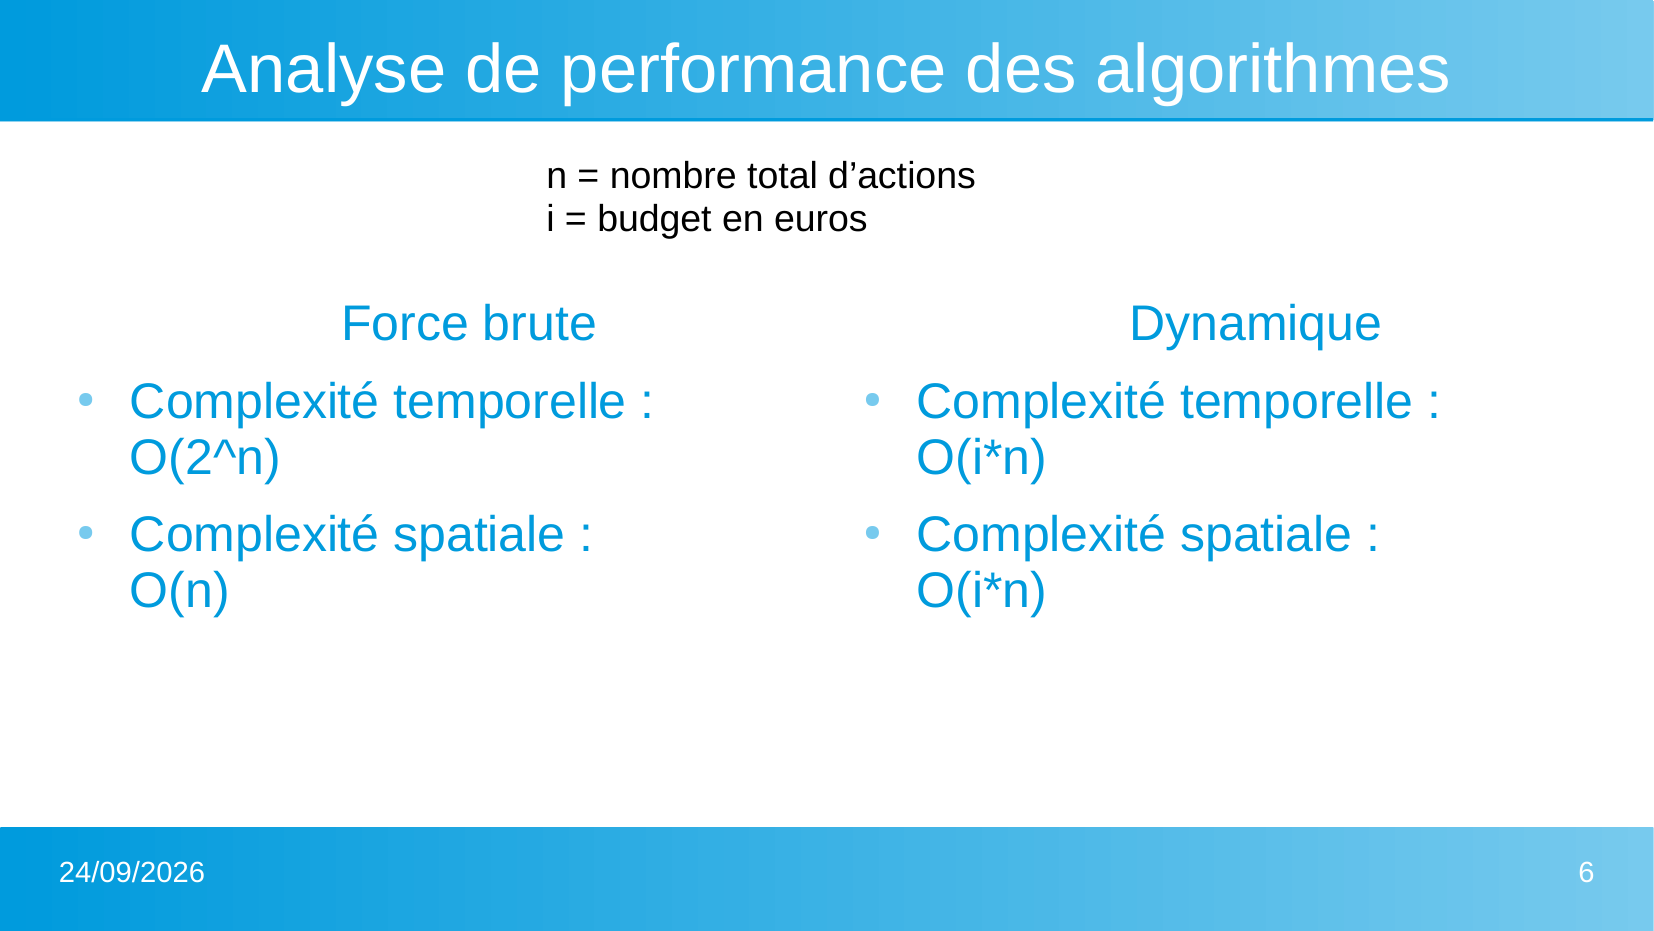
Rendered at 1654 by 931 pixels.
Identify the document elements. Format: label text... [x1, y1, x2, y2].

list Dynamique Complexité temporelle : O(i*n) Complexité spatiale : O(i*n) [845, 295, 1596, 798]
list Force brute Complexité temporelle : O(2^n) Complexité spatiale : O(n) [59, 295, 809, 798]
title Analyse de performance des algorithmes [59, 29, 1595, 108]
text_box n = nombre total d’actions i = budget en euros [531, 147, 1034, 247]
